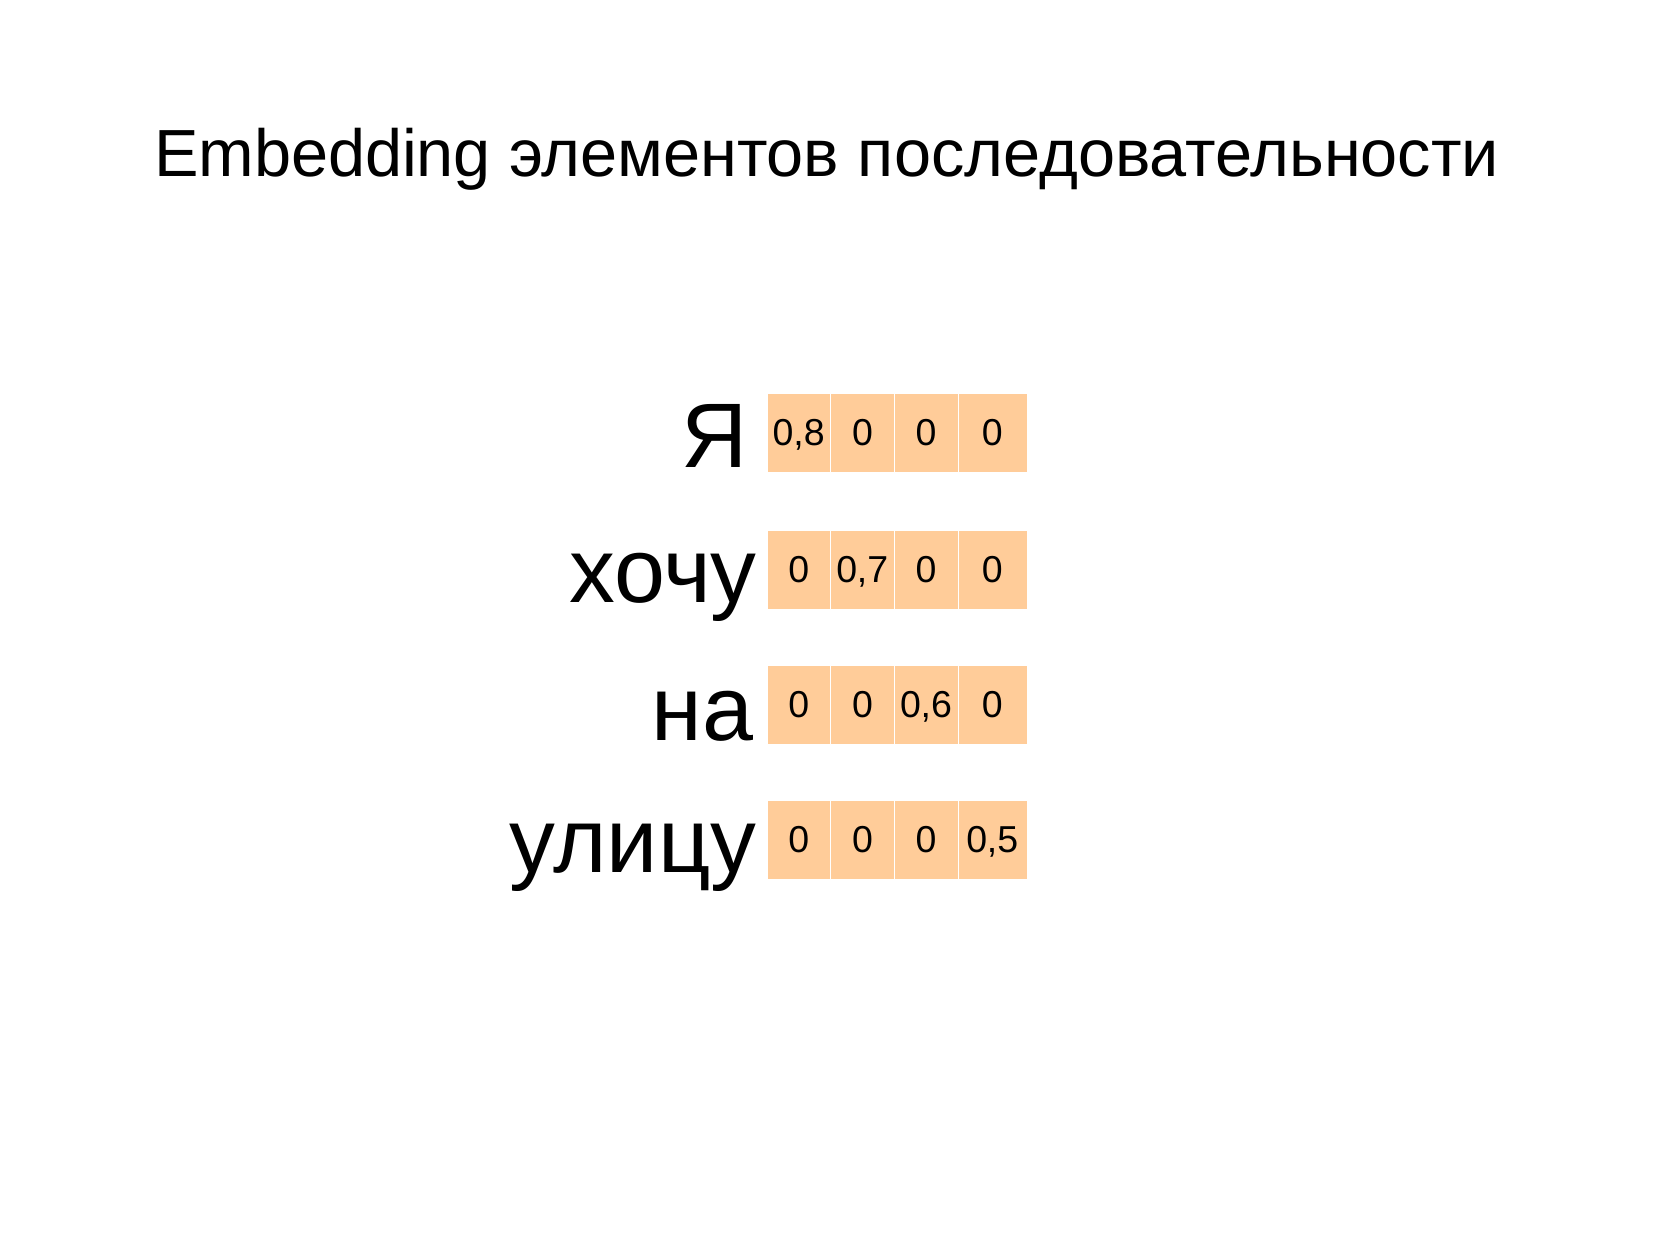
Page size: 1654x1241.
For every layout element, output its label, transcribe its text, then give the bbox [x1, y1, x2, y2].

table_header 0 [959, 394, 1027, 472]
table_header 0,5 [959, 801, 1027, 879]
table_header 0 [769, 666, 830, 744]
table_header 0 [831, 801, 894, 879]
table_header 0 [895, 801, 958, 879]
title Embedding элементов последовательности [82, 16, 1571, 290]
table_header 0 [772, 801, 830, 879]
text_box на [636, 650, 769, 768]
table_header 0 [895, 531, 958, 609]
table_header 0 [772, 531, 830, 609]
text_box Я [666, 377, 763, 496]
table_header 0,6 [895, 666, 958, 744]
text_box улицу [495, 782, 772, 901]
table_header 0 [895, 394, 958, 472]
table_header 0 [831, 666, 894, 744]
text_box хочу [554, 512, 772, 631]
table_header 0,7 [831, 531, 894, 609]
table_header 0 [959, 666, 1027, 744]
table_header 0,8 [768, 394, 830, 472]
table_header 0 [959, 531, 1027, 609]
table_header 0 [831, 394, 894, 472]
